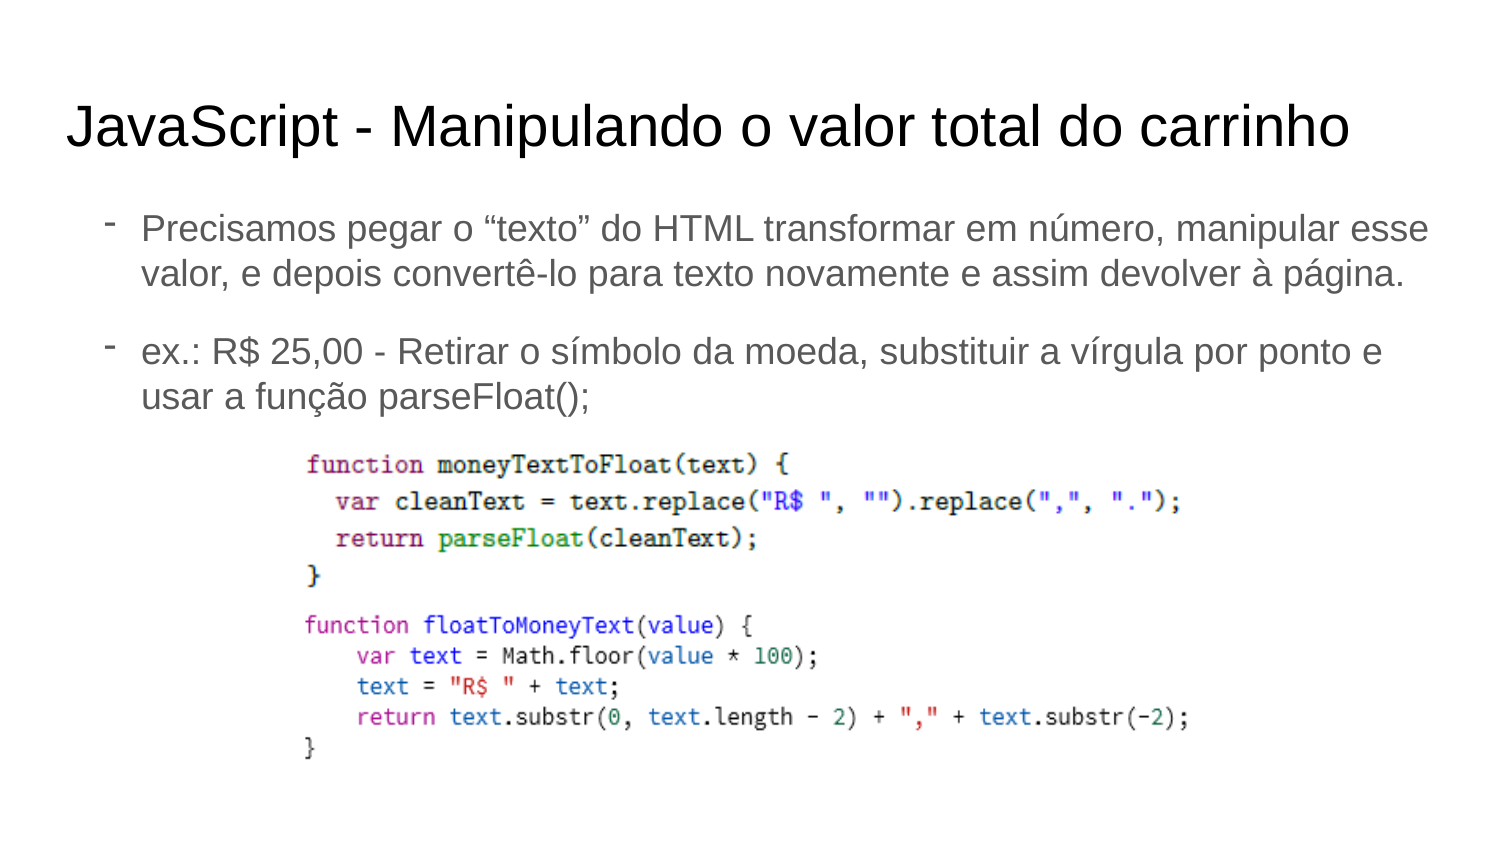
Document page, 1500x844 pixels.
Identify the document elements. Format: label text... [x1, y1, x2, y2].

title JavaScript - Manipulando o valor total do carrinho [51, 72, 1449, 167]
picture [301, 442, 1198, 788]
list Precisamos pegar o “texto” do HTML transformar em número, manipular esse valor, e depois convertê-lo para texto novamente e assim devolver à página. ex.: R$ 25,00 - Retirar o símbolo da moeda, substituir a vírgula por ponto e usar a função parseFloat(); [51, 189, 1449, 750]
